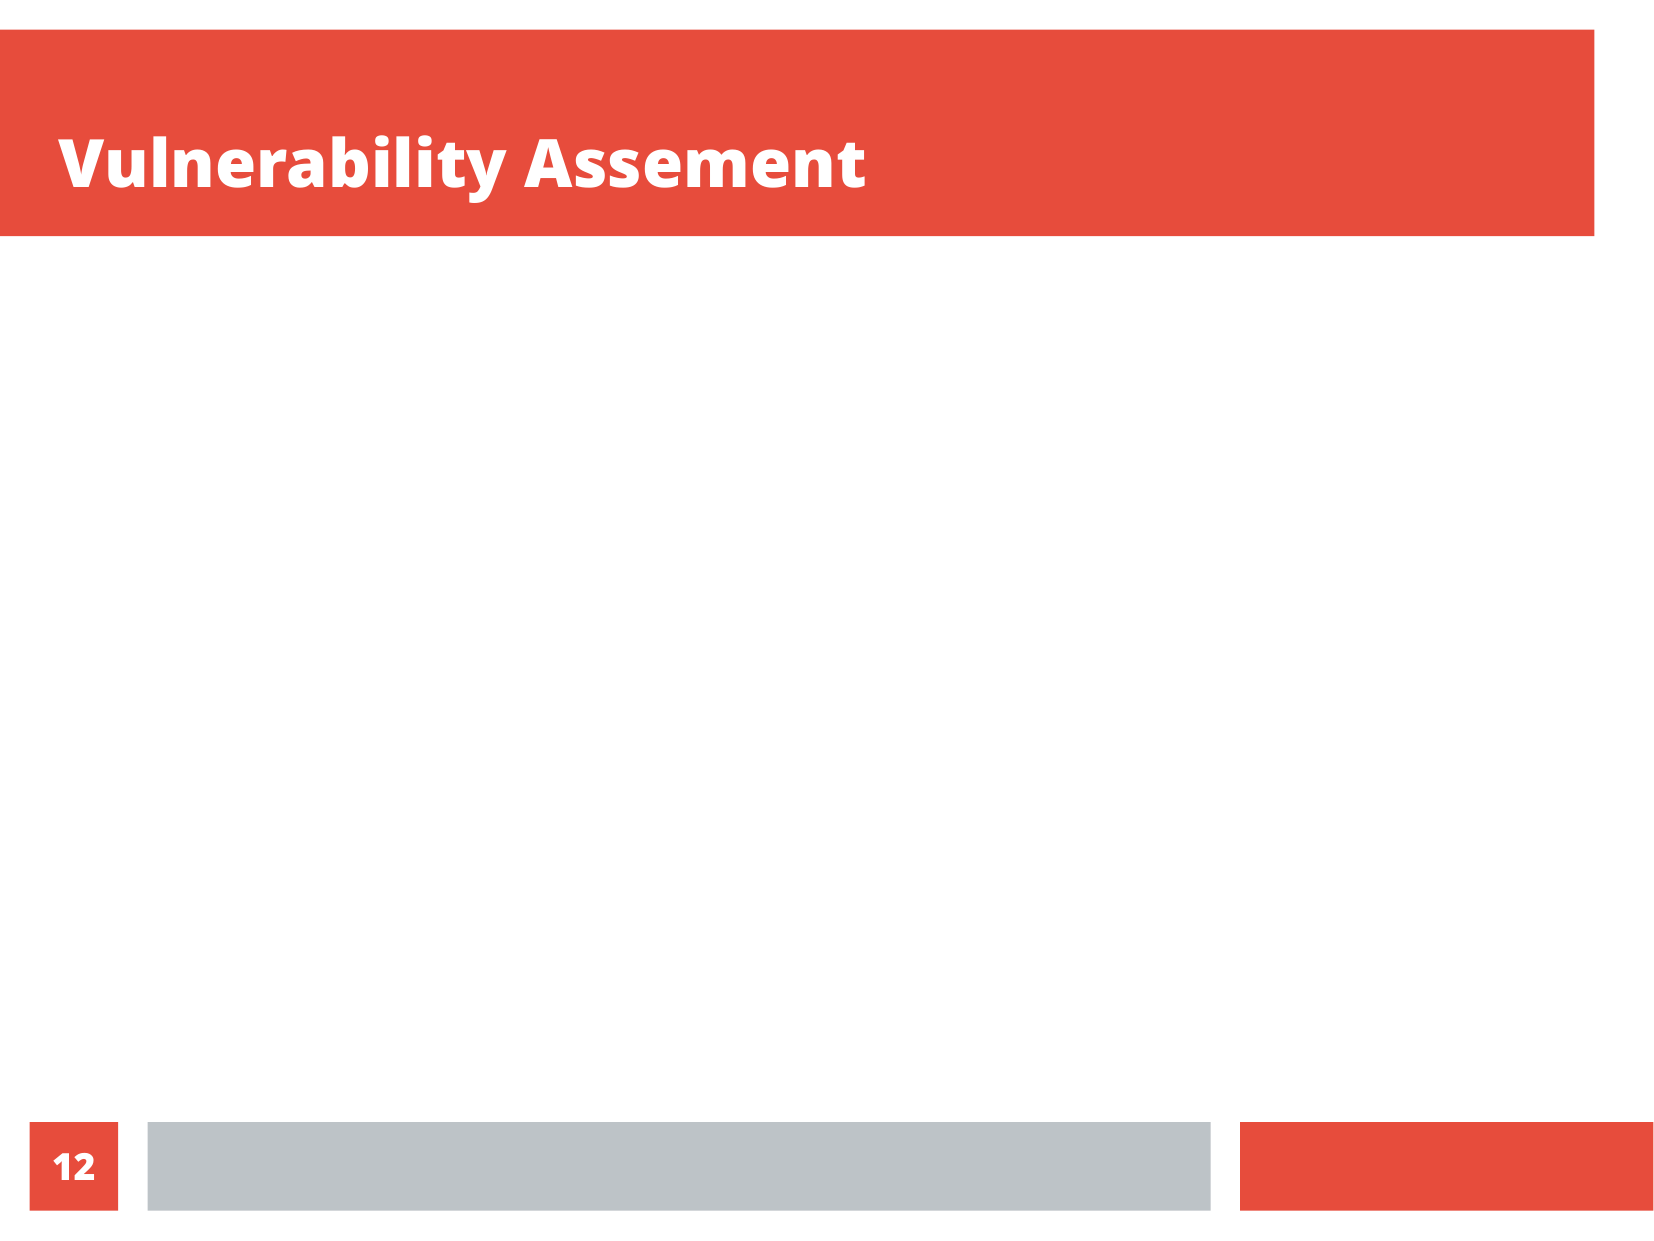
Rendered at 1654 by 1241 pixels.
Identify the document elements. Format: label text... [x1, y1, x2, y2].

title Vulnerability Assement [59, 59, 1595, 207]
